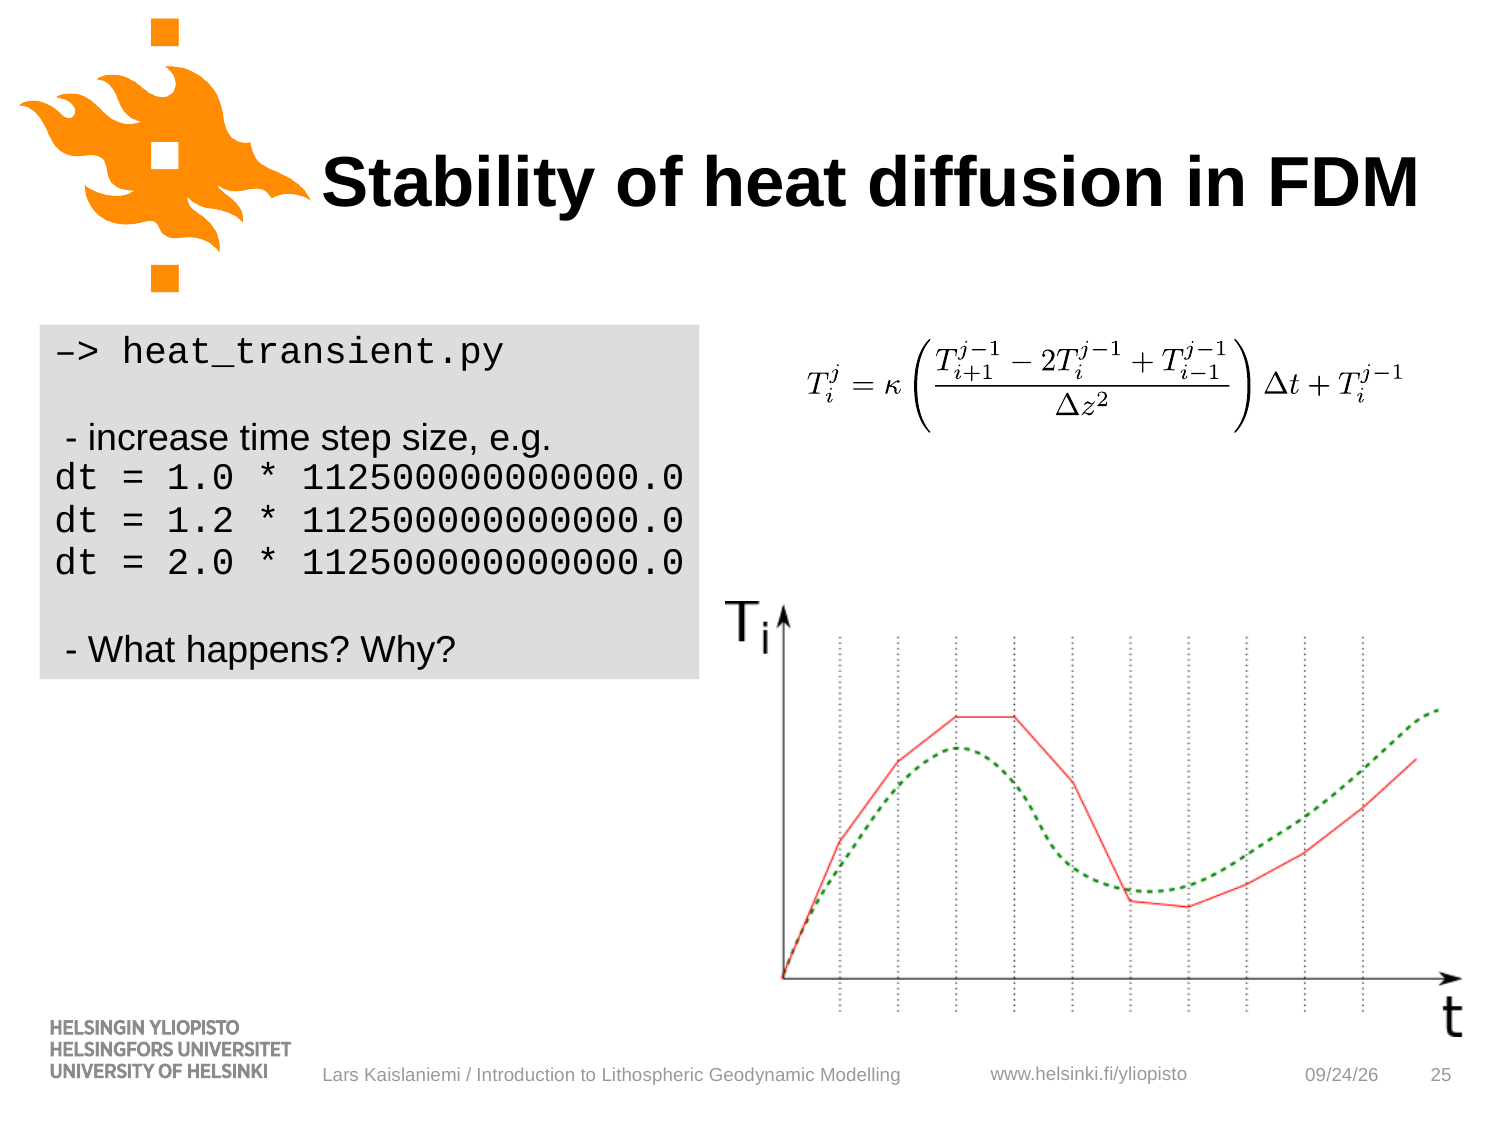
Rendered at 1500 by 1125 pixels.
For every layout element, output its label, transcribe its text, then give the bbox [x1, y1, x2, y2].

title Stability of heat diffusion in FDM [321, 87, 1447, 276]
text_box [806, 339, 1404, 433]
picture [0, 0, 337, 318]
picture [32, 1001, 309, 1096]
picture [725, 601, 1464, 1037]
text_box –> heat_transient.py - increase time step size, e.g. dt = 1.0 * 112500000000000.0 dt = 1.2 * 112500000000000.0 dt = 2.0 * 112500000000000.0 - What happens? Why? [39, 324, 700, 680]
